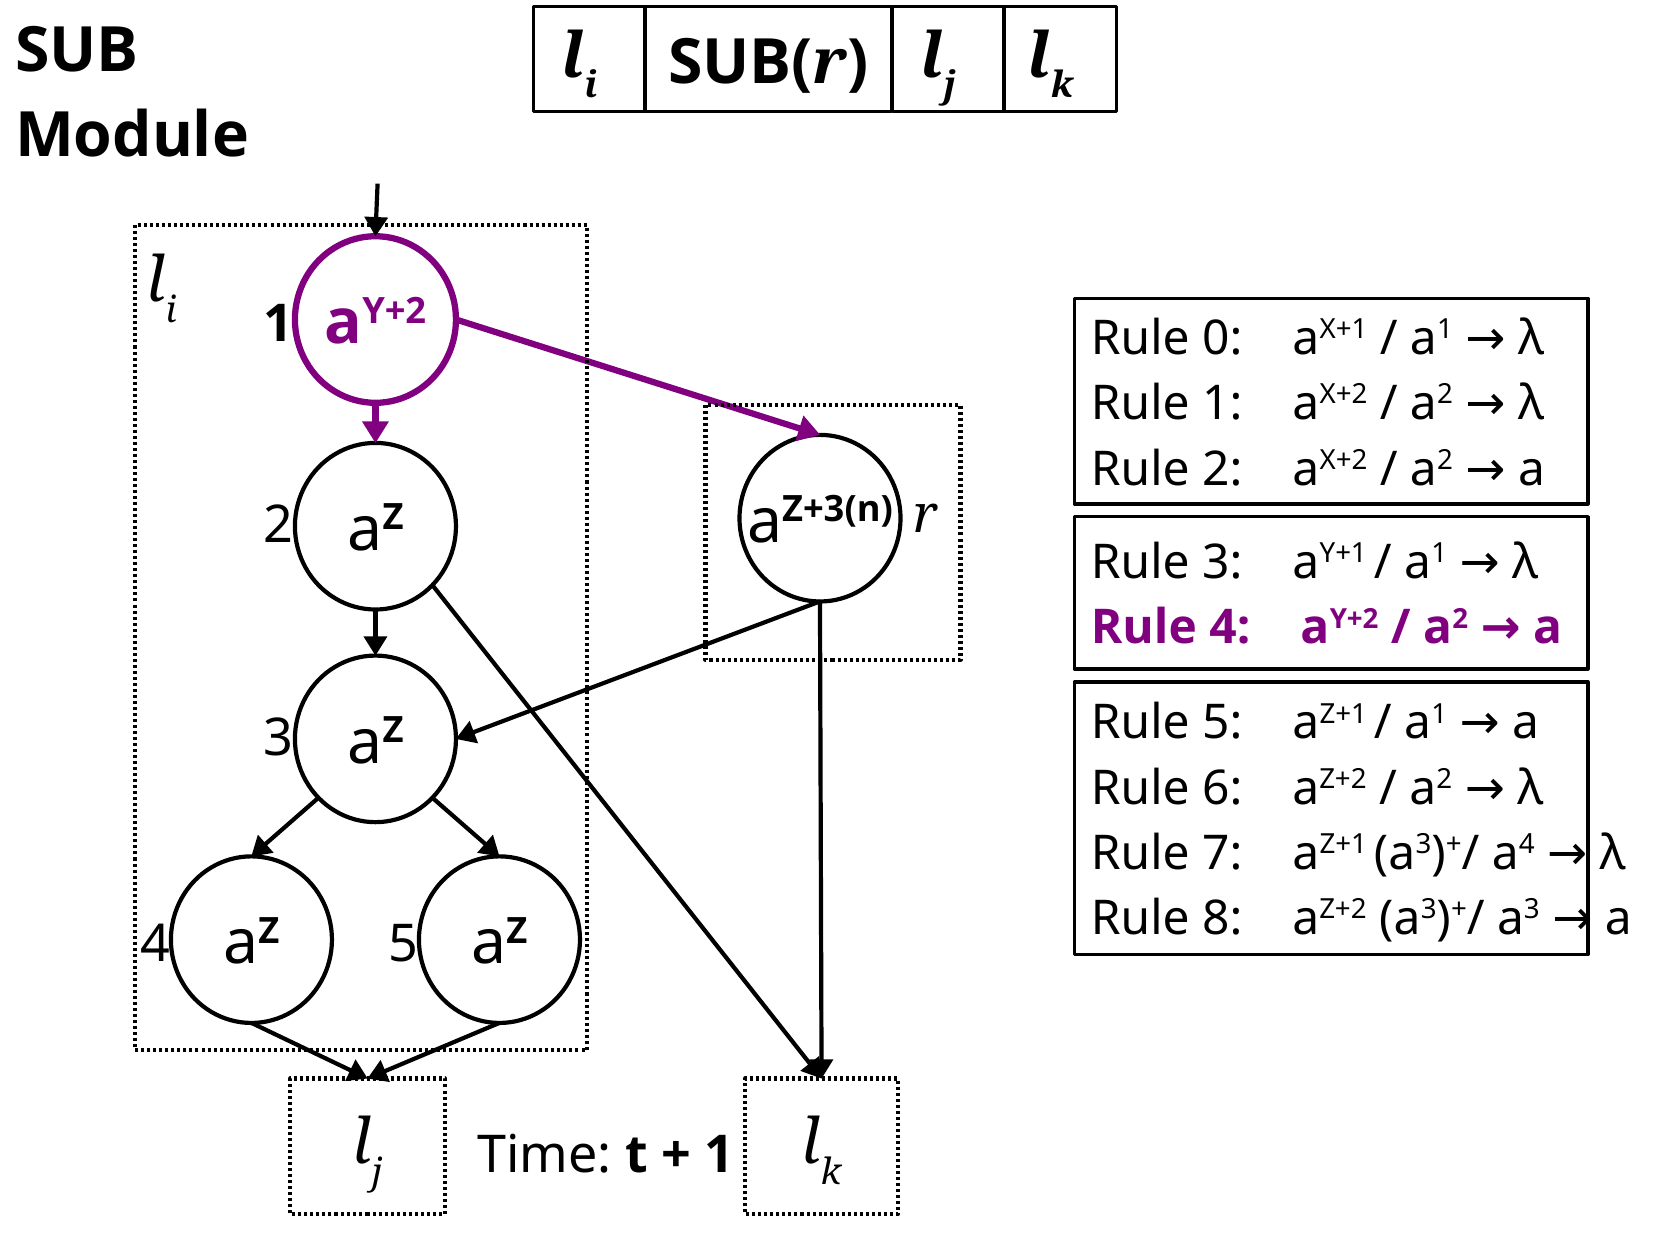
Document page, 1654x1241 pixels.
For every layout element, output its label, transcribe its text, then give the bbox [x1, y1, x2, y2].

text_box lk [745, 1078, 899, 1215]
text_box Rule 5: aZ+1 / a1 → a Rule 6: aZ+2 / a2 → λ Rule 7: aZ+1 (a3)+/ a4 → λ Rule 8: aZ+2 (a3)+/ a3 → a [1074, 681, 1589, 955]
text_box lj [892, 6, 1004, 112]
text_box 2 [249, 479, 310, 577]
text_box aZ [429, 856, 580, 1023]
text_box Rule 3: aY+1 / a1 → λ Rule 4: aY+2 / a2 → a [1074, 516, 1589, 669]
text_box lj [290, 1078, 445, 1215]
text_box SUB Module [0, 0, 346, 95]
text_box aY+2 [305, 236, 456, 403]
text_box aZ [309, 442, 456, 610]
text_box lk [1004, 6, 1117, 112]
text_box 3 [249, 692, 310, 790]
text_box li [533, 6, 645, 112]
text_box 5 [373, 898, 434, 997]
text_box 4 [125, 898, 186, 997]
text_box SUB(r) [645, 6, 892, 112]
text_box aZ [308, 655, 456, 823]
text_box r [898, 469, 946, 556]
text_box aZ+3(n) [739, 434, 898, 602]
text_box aZ [181, 856, 332, 1023]
text_box 1 [249, 278, 310, 376]
text_box Rule 0: aX+1 / a1 → λ Rule 1: aX+2 / a2 → λ Rule 2: aX+2 / a2 → a [1074, 298, 1589, 504]
text_box li [131, 227, 196, 341]
text_box Time: t + 1 [462, 1109, 721, 1193]
